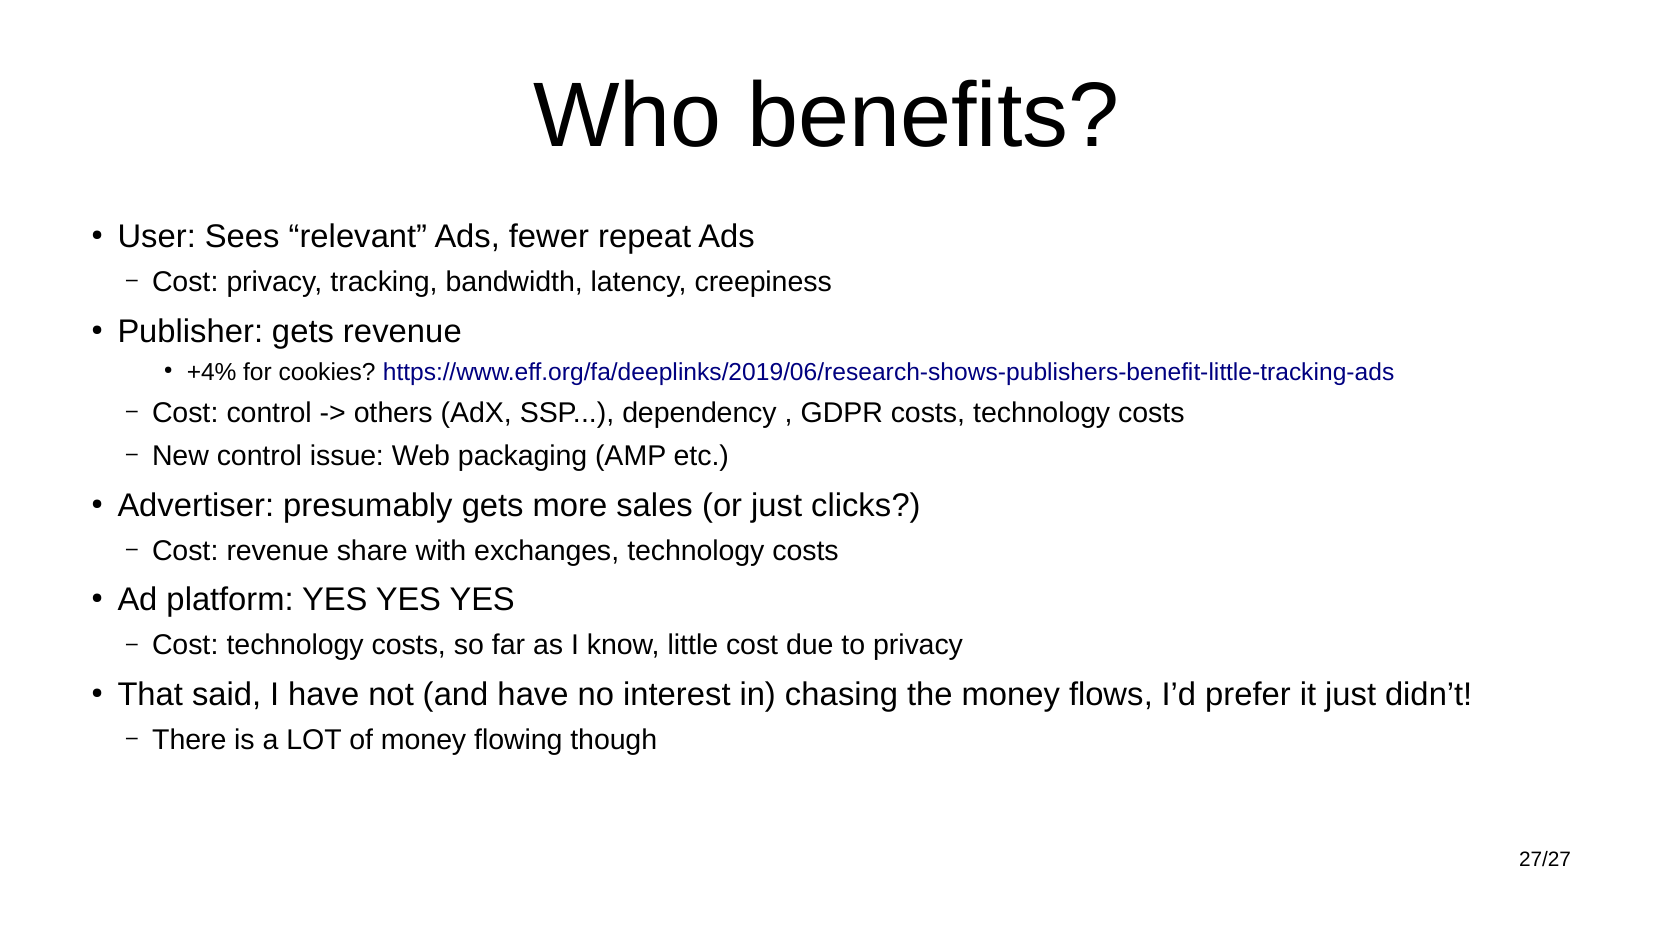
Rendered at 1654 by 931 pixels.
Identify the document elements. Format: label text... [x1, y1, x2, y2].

title Who benefits? [82, 37, 1571, 193]
list User: Sees “relevant” Ads, fewer repeat Ads Cost: privacy, tracking, bandwidth, latency, creepiness Publisher: gets revenue +4% for cookies? https://www.eff.org/fa/deeplinks/2019/06/research-shows-publishers-benefit-little-tracking-ads Cost: control -> others (AdX, SSP...), dependency , GDPR costs, technology costs New control issue: Web packaging (AMP etc.) Advertiser: presumably gets more sales (or just clicks?) Cost: revenue share with exchanges, technology costs Ad platform: YES YES YES Cost: technology costs, so far as I know, little cost due to privacy That said, I have not (and have no interest in) chasing the money flows, I’d prefer it just didn’t! There is a LOT of money flowing though [82, 217, 1571, 758]
